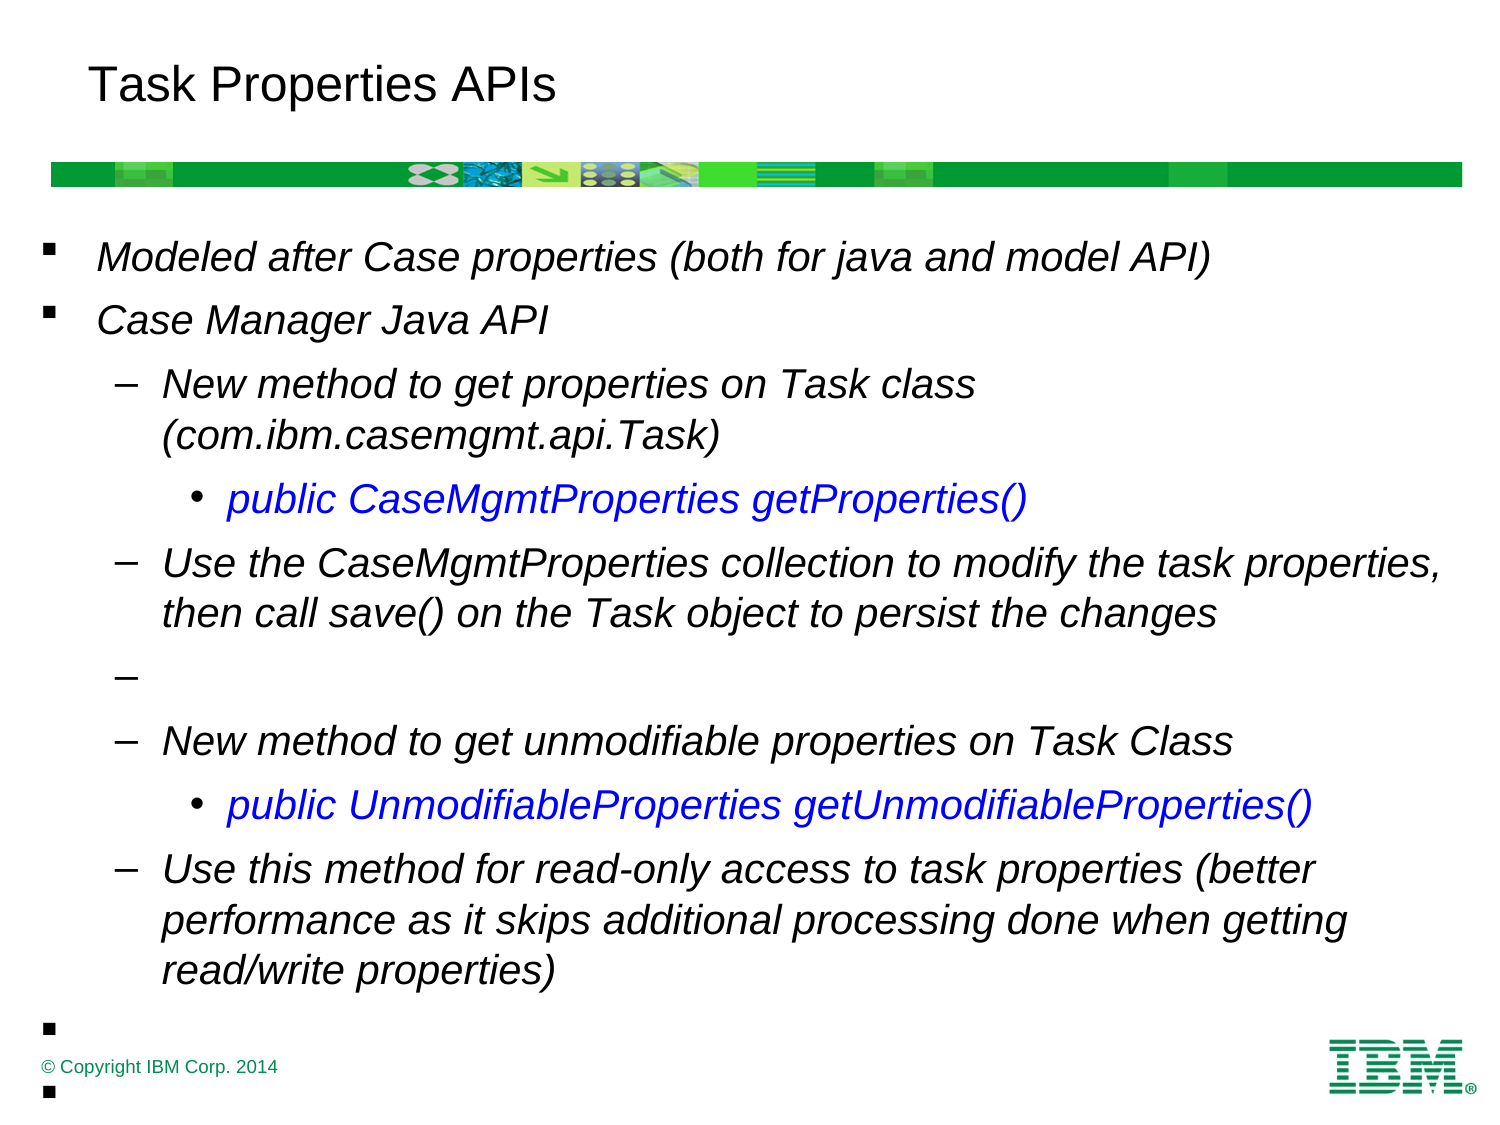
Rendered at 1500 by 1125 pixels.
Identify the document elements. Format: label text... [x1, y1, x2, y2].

title Task Properties APIs [72, 42, 1258, 119]
picture [50, 161, 1463, 189]
picture [1463, 1037, 1479, 1096]
list Modeled after Case properties (both for java and model API) Case Manager Java API New method to get properties on Task class (com.ibm.casemgmt.api.Task) public CaseMgmtProperties getProperties() Use the CaseMgmtProperties collection to modify the task properties, then call save() on the Task object to persist the changes New method to get unmodifiable properties on Task Class public UnmodifiableProperties getUnmodifiableProperties() Use this method for read-only access to task properties (better performance as it skips additional processing done when getting read/write properties) [24, 220, 1463, 1125]
